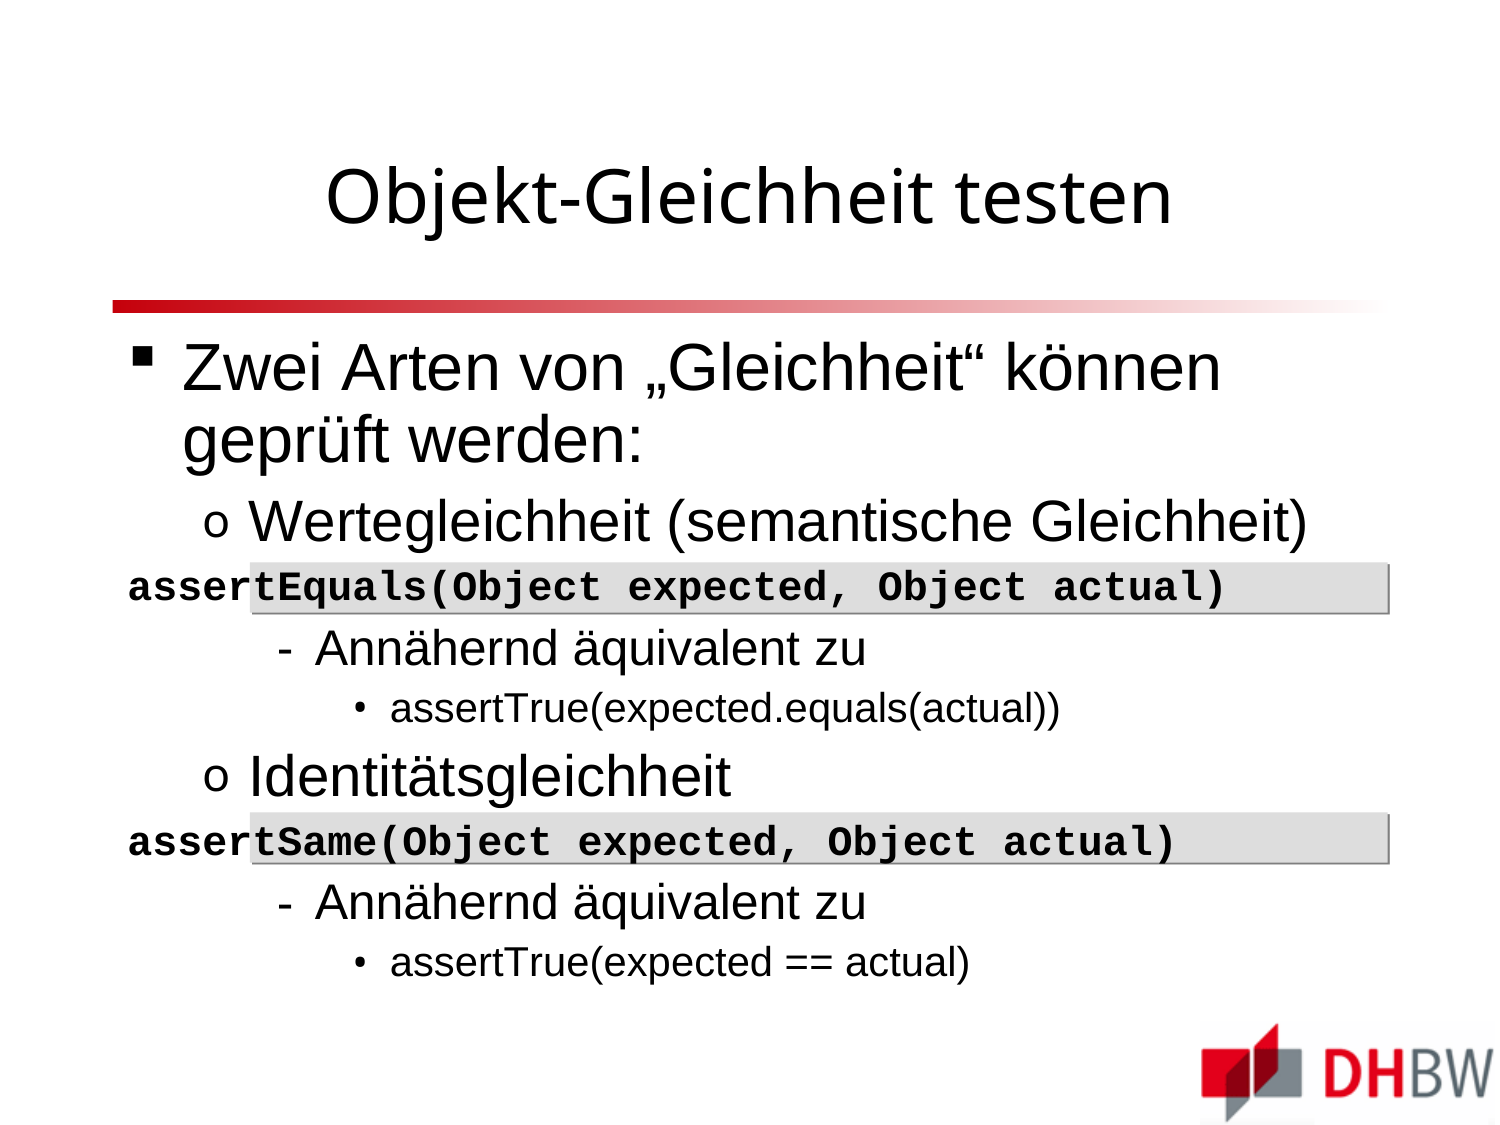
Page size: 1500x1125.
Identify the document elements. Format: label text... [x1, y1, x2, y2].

title Objekt-Gleichheit testen [112, 99, 1388, 288]
picture [1200, 1021, 1495, 1125]
list Zwei Arten von „Gleichheit“ können geprüft werden: Wertegleichheit (semantische Gleichheit) assertEquals(Object expected, Object actual) Annähernd äquivalent zu assertTrue(expected.equals(actual)) Identitätsgleichheit assertSame(Object expected, Object actual) Annähernd äquivalent zu assertTrue(expected == actual) [112, 324, 1425, 1051]
